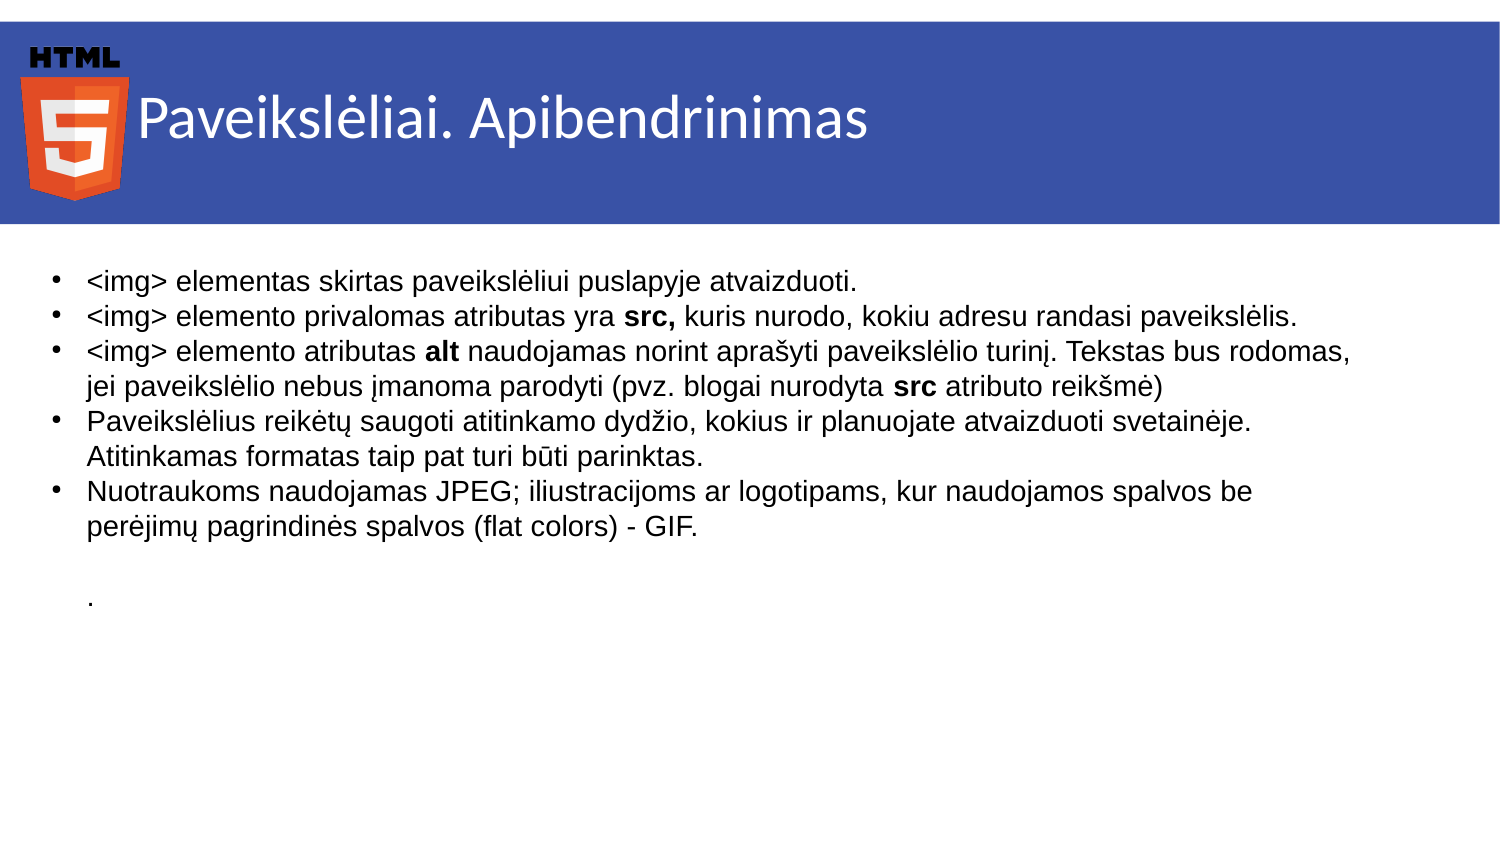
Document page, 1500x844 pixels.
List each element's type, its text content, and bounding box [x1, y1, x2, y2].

picture [20, 46, 130, 201]
title Paveikslėliai. Apibendrinimas [122, 72, 1500, 167]
text_box <img> elementas skirtas paveikslėliui puslapyje atvaizduoti. <img> elemento privalomas atributas yra src, kuris nurodo, kokiu adresu randasi paveikslėlis. <img> elemento atributas alt naudojamas norint aprašyti paveikslėlio turinį. Tekstas bus rodomas, jei paveikslėlio nebus įmanoma parodyti (pvz. blogai nurodyta src atributo reikšmė) Paveikslėlius reikėtų saugoti atitinkamo dydžio, kokius ir planuojate atvaizduoti svetainėje. Atitinkamas formatas taip pat turi būti parinktas. Nuotraukoms naudojamas JPEG; iliustracijoms ar logotipams, kur naudojamos spalvos be perėjimų pagrindinės spalvos (flat colors) - GIF. . [36, 247, 1389, 789]
